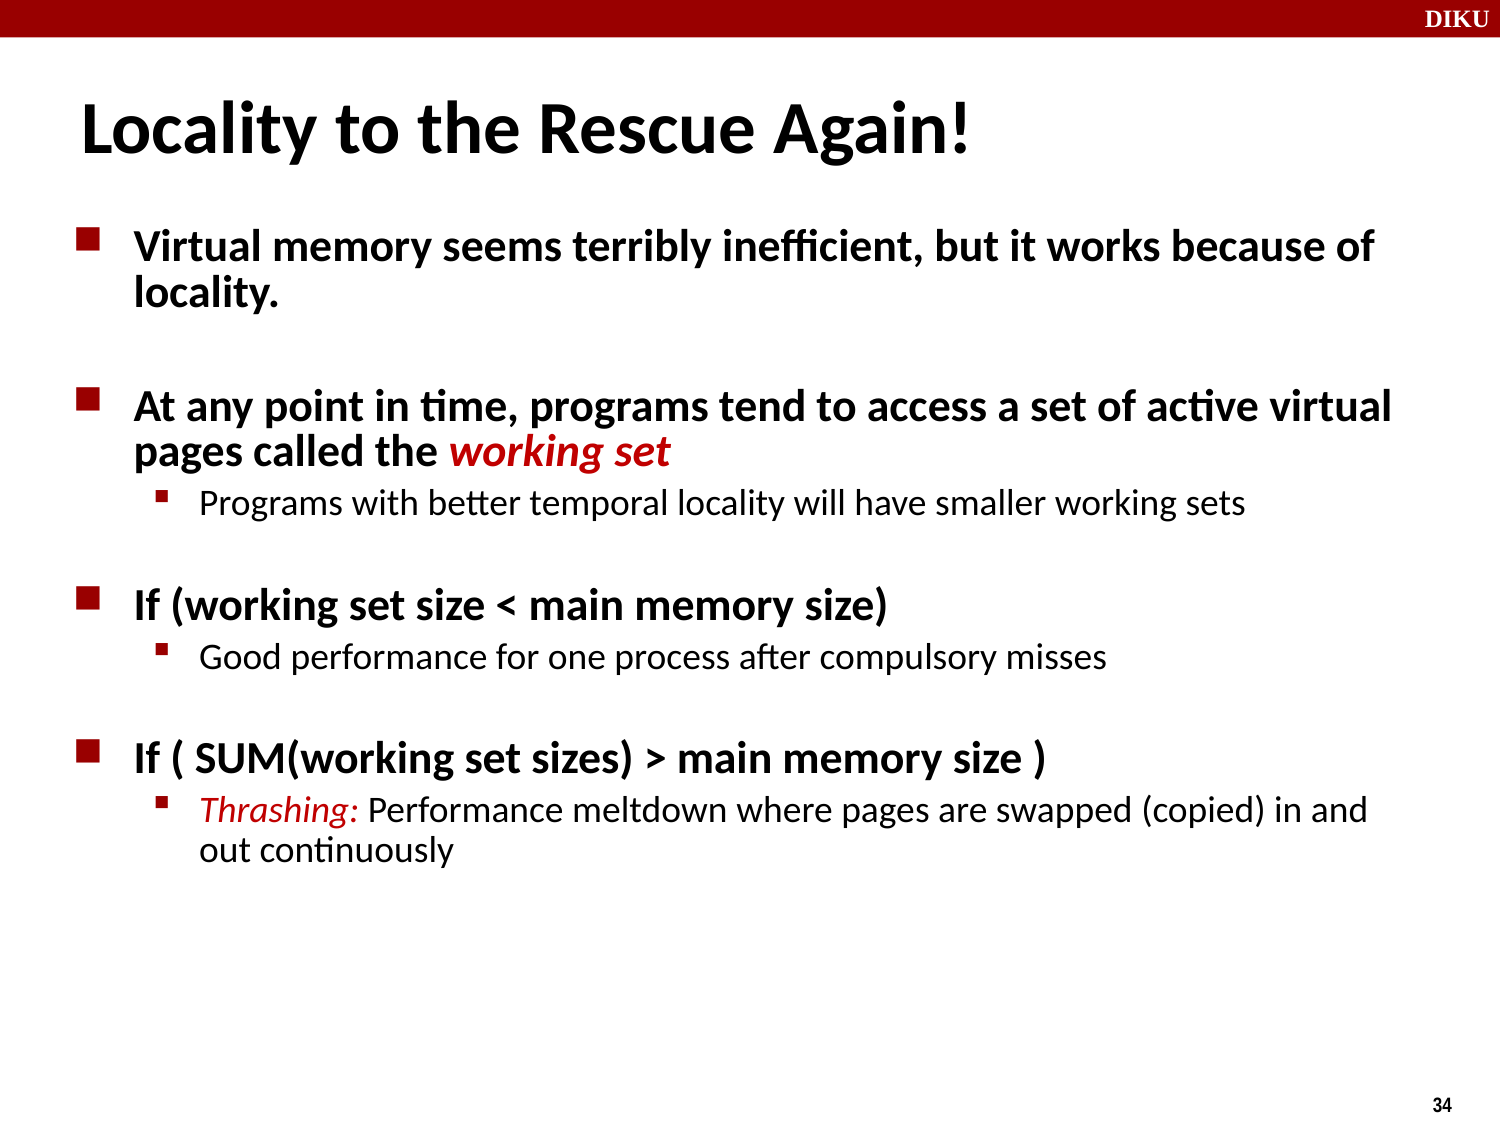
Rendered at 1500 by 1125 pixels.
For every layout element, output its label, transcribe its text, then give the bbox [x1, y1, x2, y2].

text_box Virtual memory seems terribly inefficient, but it works because of locality. At any point in time, programs tend to access a set of active virtual pages called the working set Programs with better temporal locality will have smaller working sets If (working set size < main memory size) Good performance for one process after compulsory misses If ( SUM(working set sizes) > main memory size ) Thrashing: Performance meltdown where pages are swapped (copied) in and out continuously [62, 217, 1426, 1075]
text_box Locality to the Rescue Again! [66, 59, 1426, 188]
